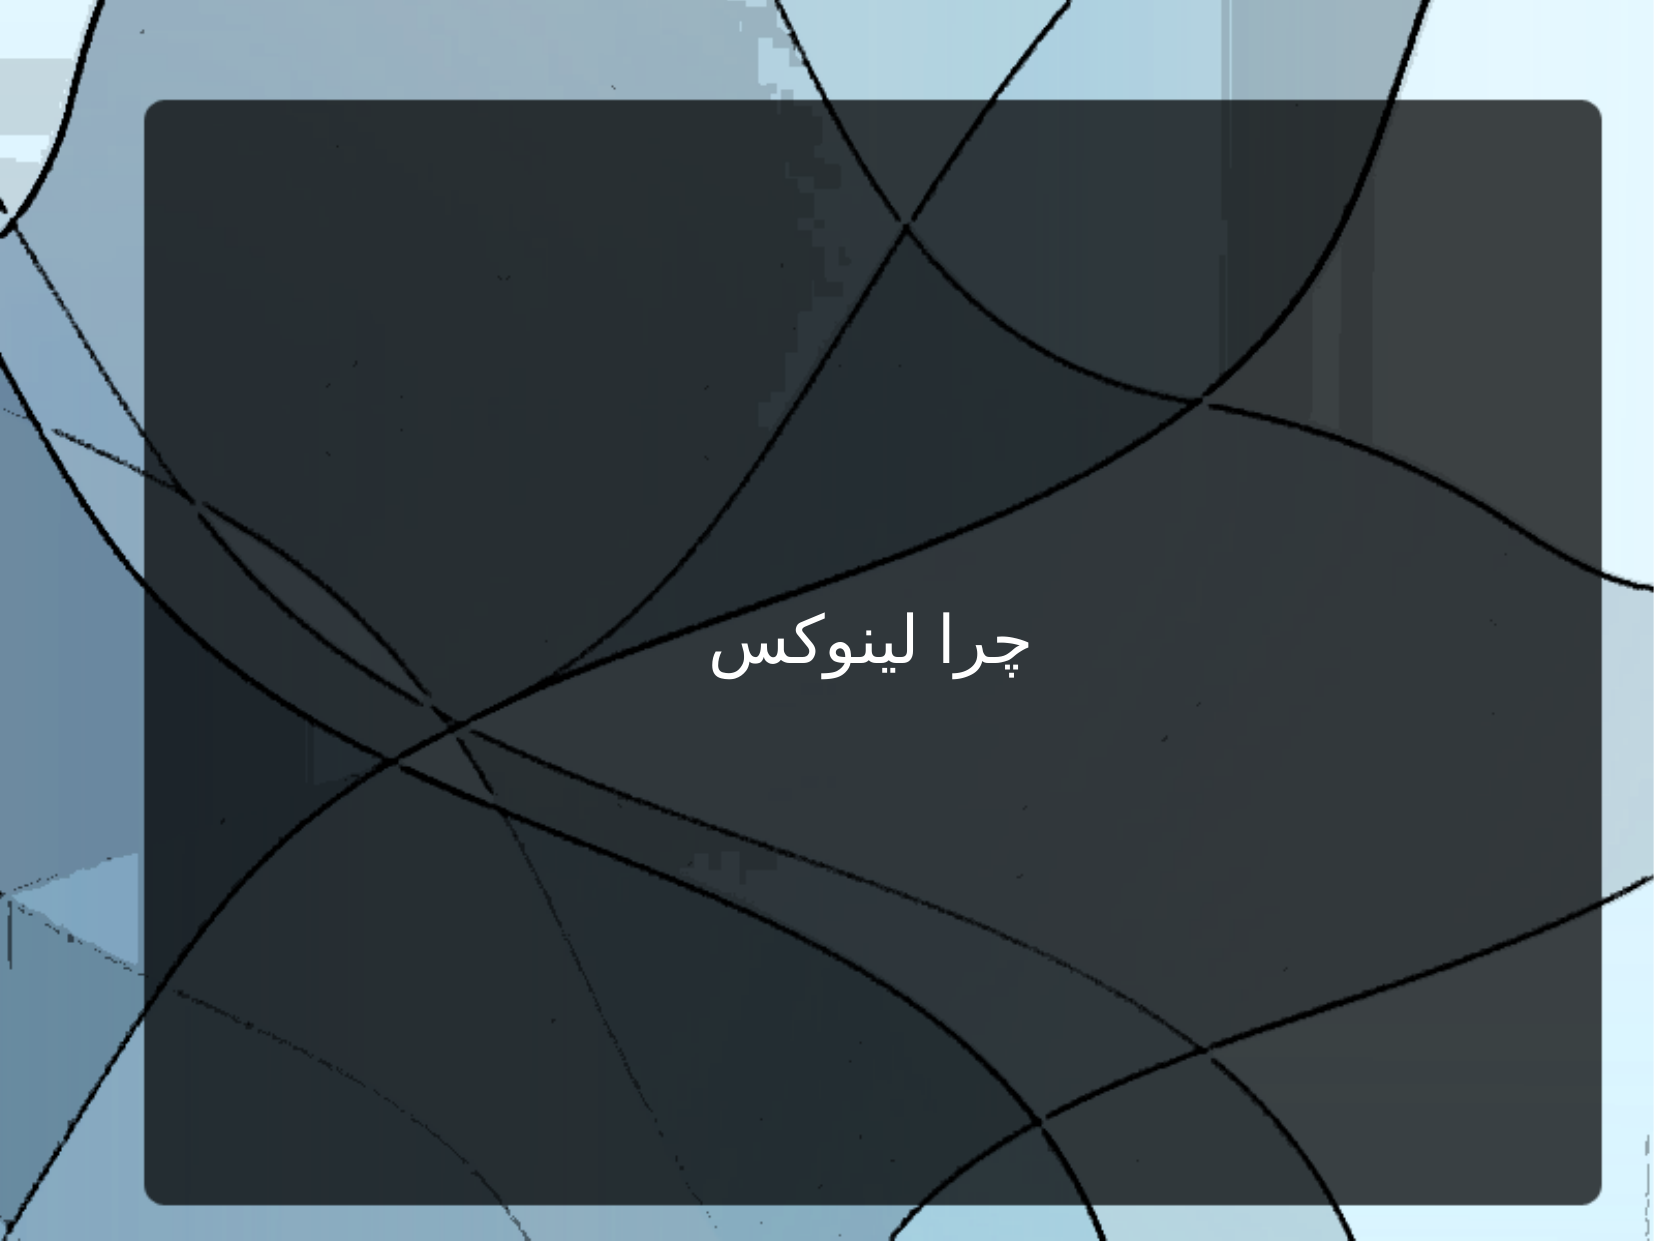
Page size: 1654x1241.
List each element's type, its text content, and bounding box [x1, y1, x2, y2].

picture [0, 0, 1654, 1241]
subtitle چرا لینوکس [159, 115, 1583, 1161]
